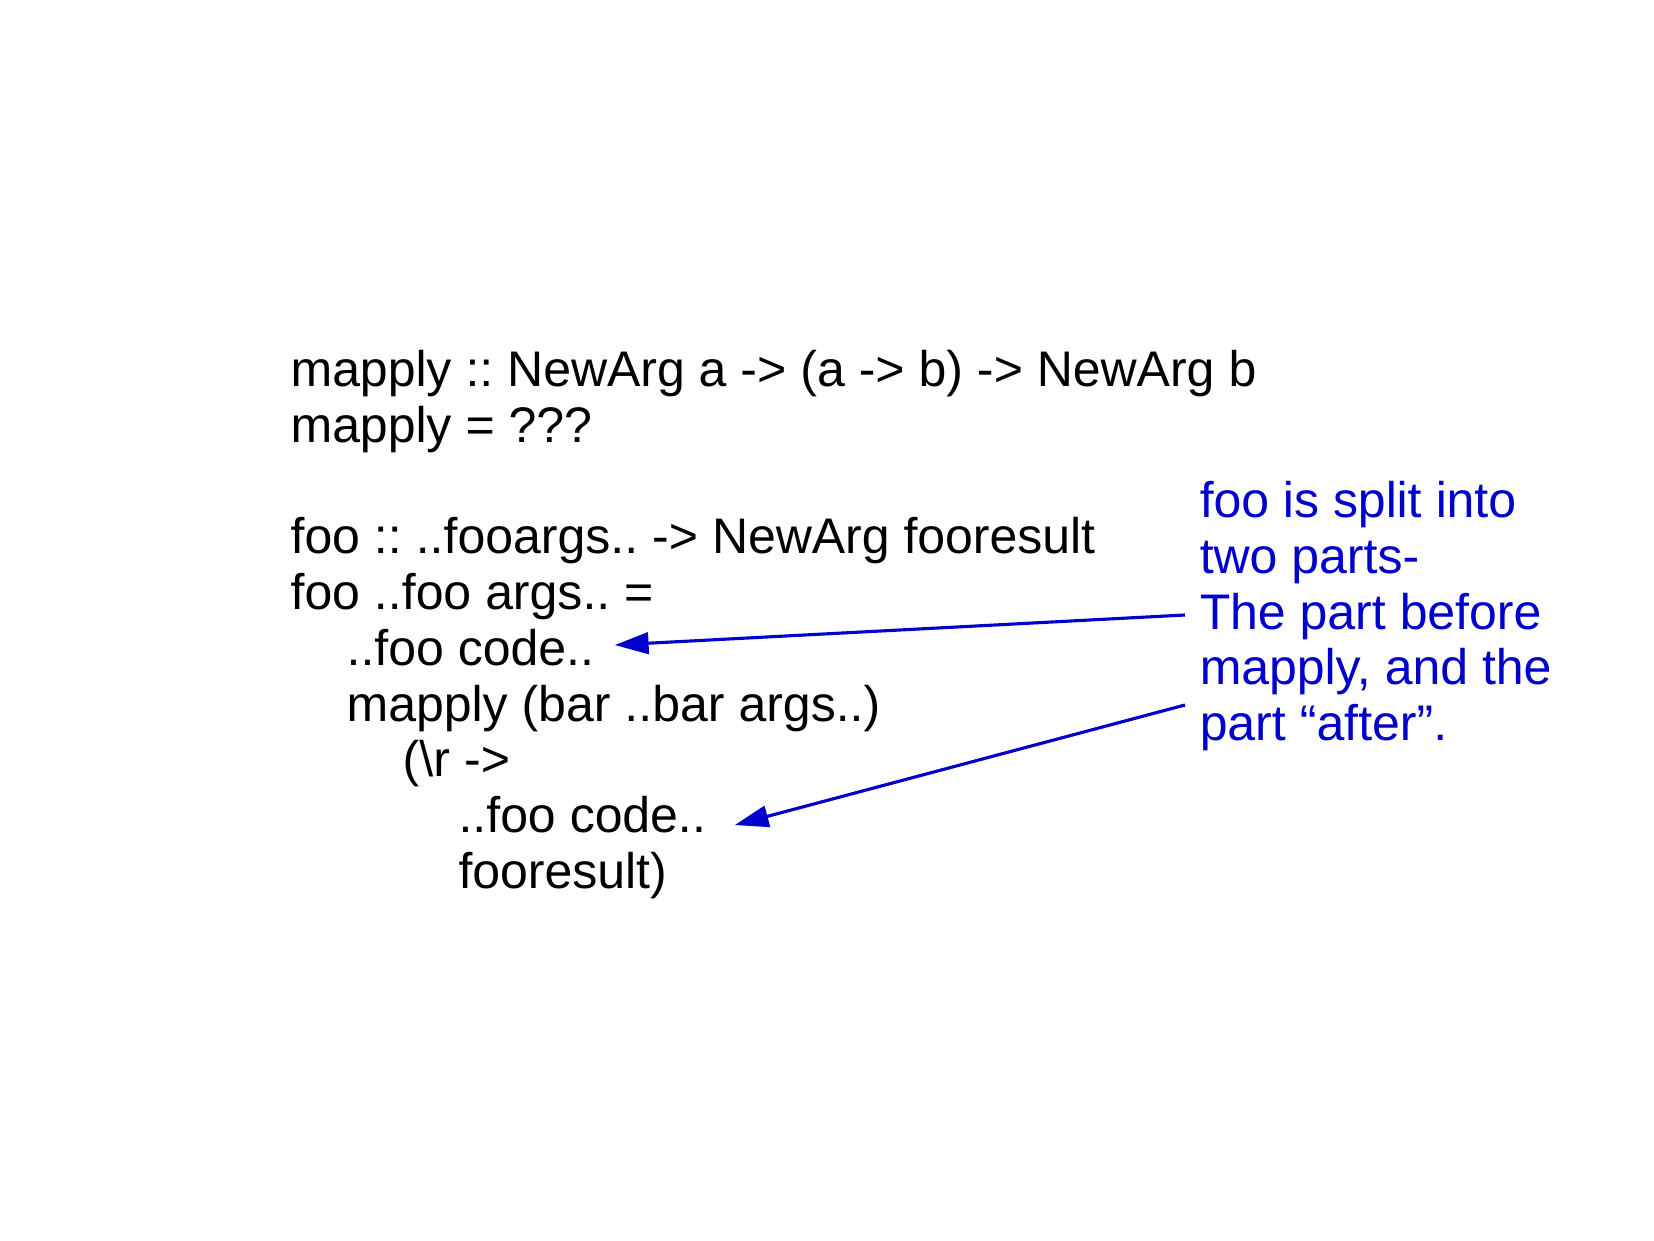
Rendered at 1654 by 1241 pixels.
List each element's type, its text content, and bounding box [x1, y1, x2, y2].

subtitle mapply :: NewArg a -> (a -> b) -> NewArg b mapply = ??? foo :: ..fooargs.. -> NewArg fooresult foo ..foo args.. = ..foo code.. mapply (bar ..bar args..) (\r -> ..foo code.. fooresult) [290, 298, 1363, 942]
text_box foo is split into two parts- The part before mapply, and the part “after”. [1185, 465, 1567, 762]
